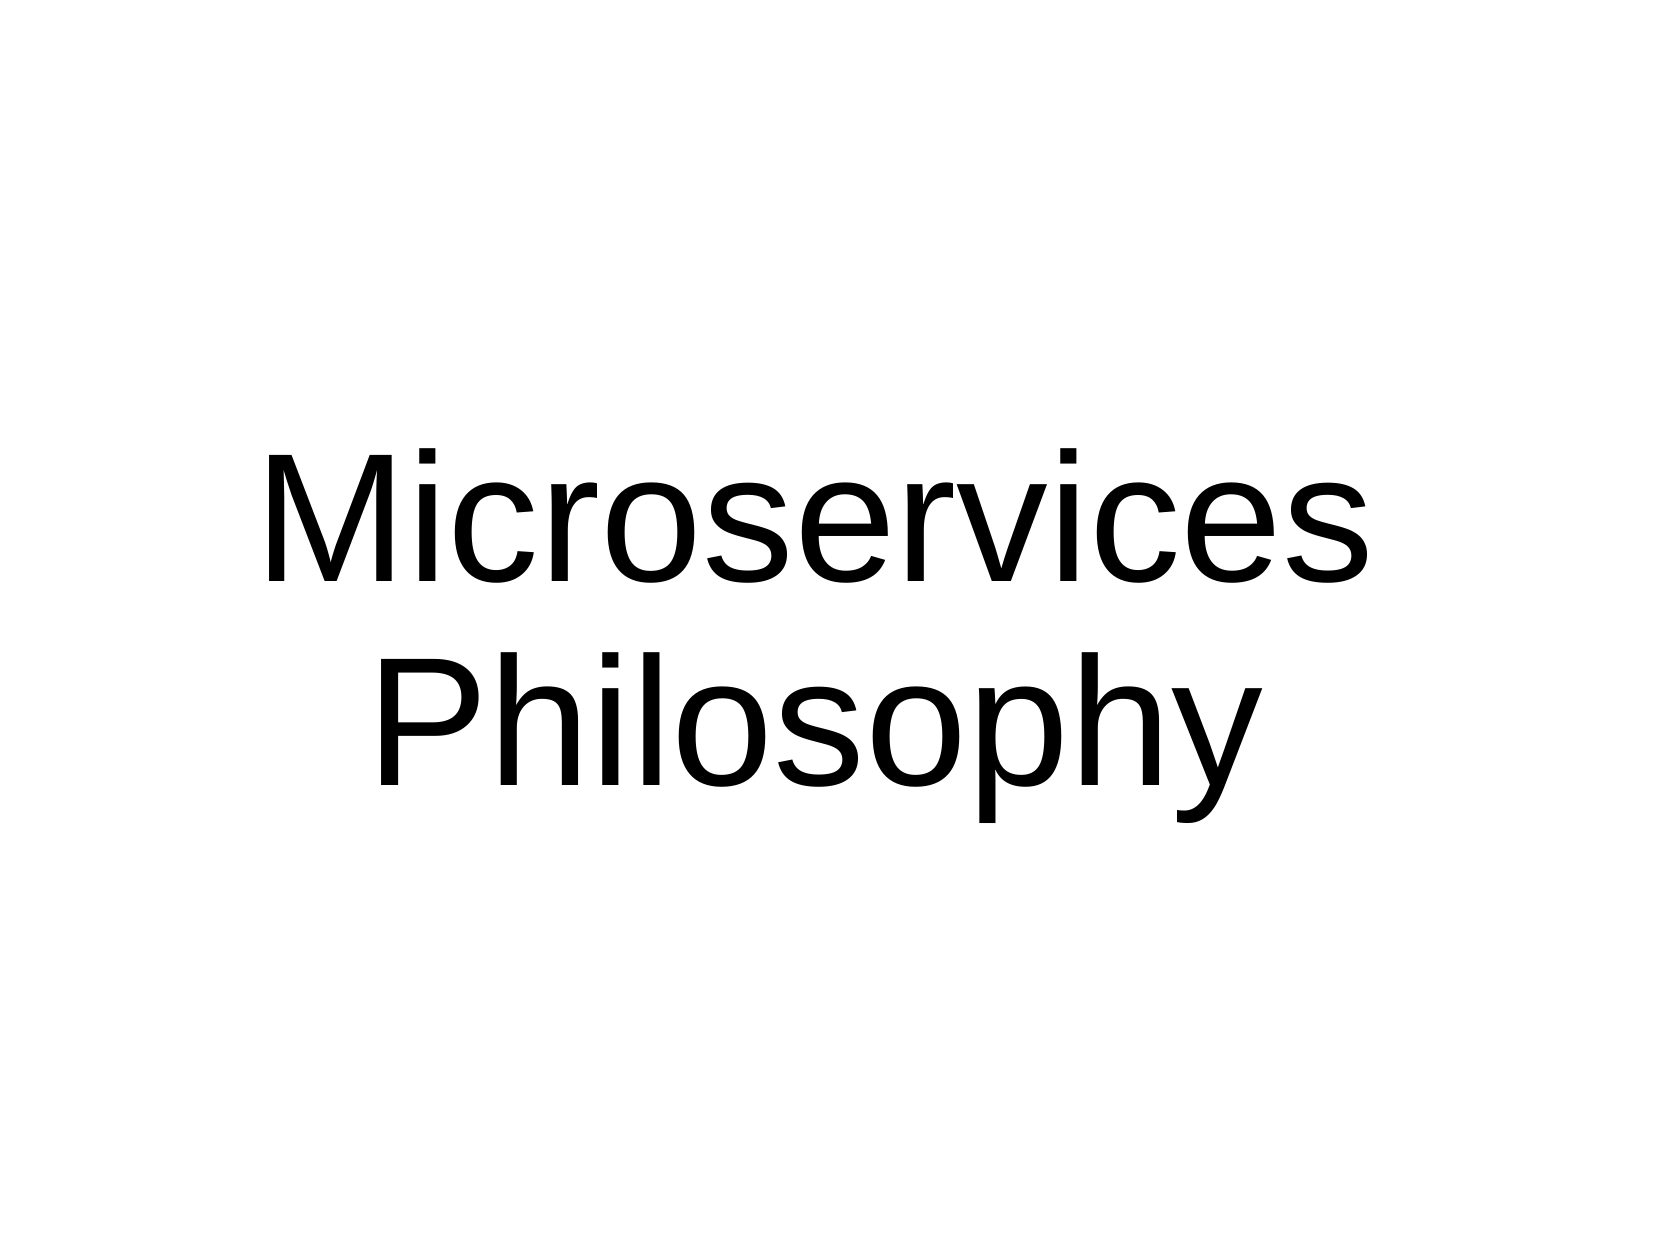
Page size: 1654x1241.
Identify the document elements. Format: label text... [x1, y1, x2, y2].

text_box Microservices Philosophy [70, 407, 1560, 833]
